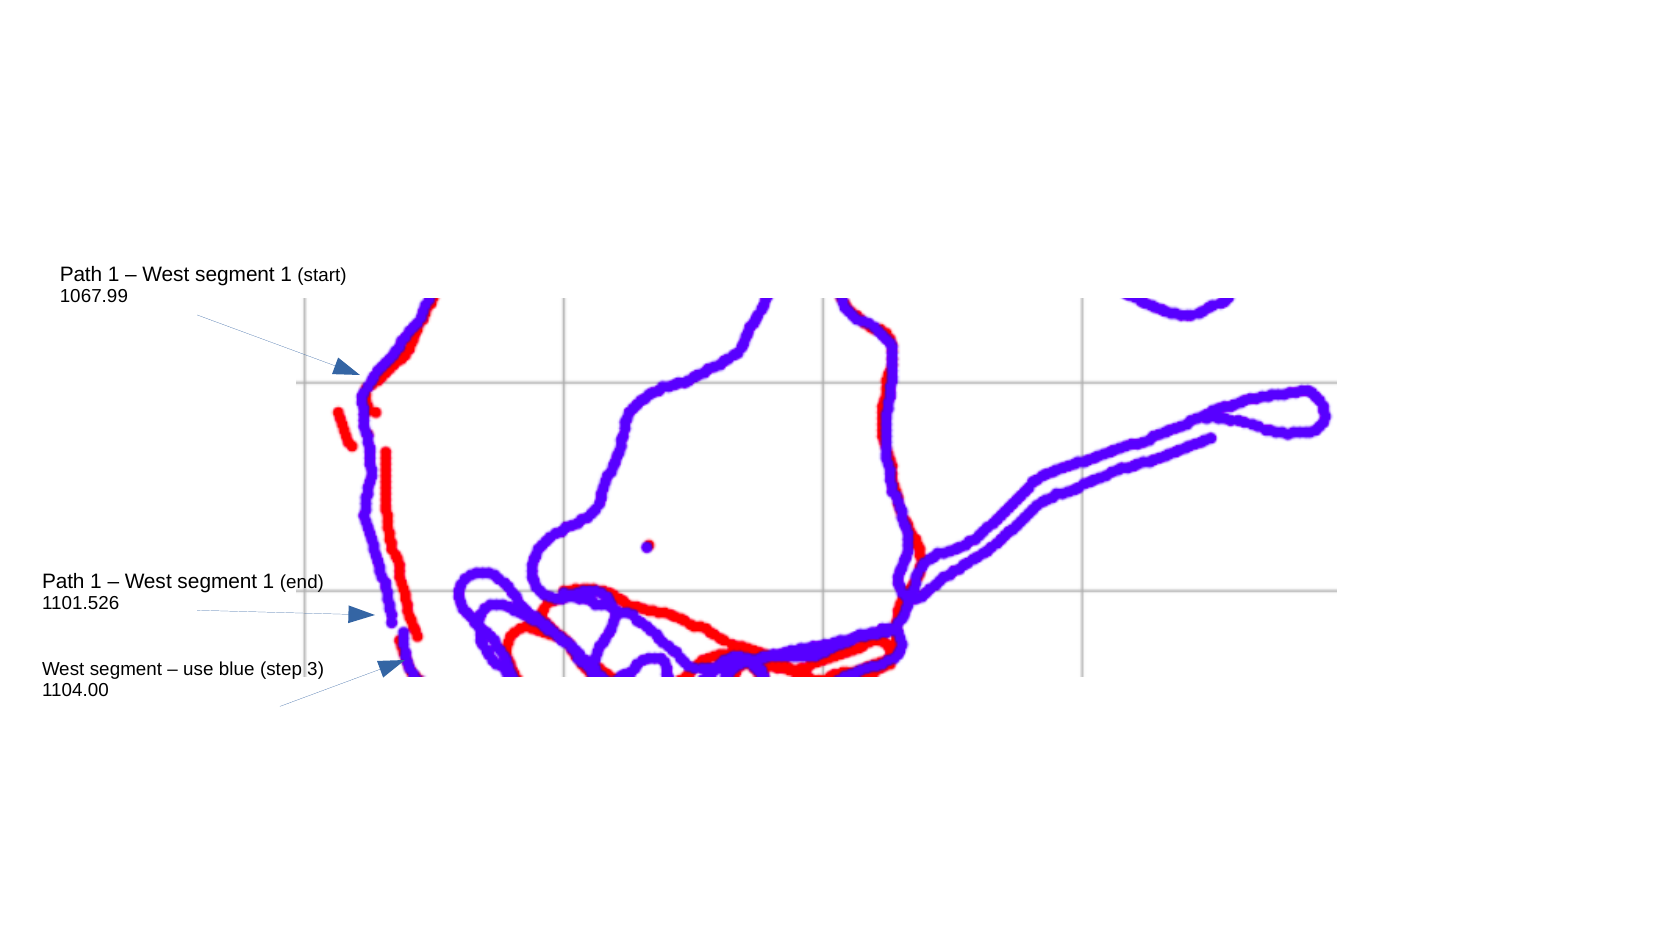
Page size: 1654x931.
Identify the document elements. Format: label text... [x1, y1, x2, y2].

picture [296, 298, 1337, 677]
text_box Path 1 – West segment 1 (end) 1101.526 [27, 562, 463, 641]
text_box Path 1 – West segment 1 (start) 1067.99 [45, 255, 481, 333]
text_box West segment – use blue (step 3) 1104.00 [27, 650, 463, 729]
